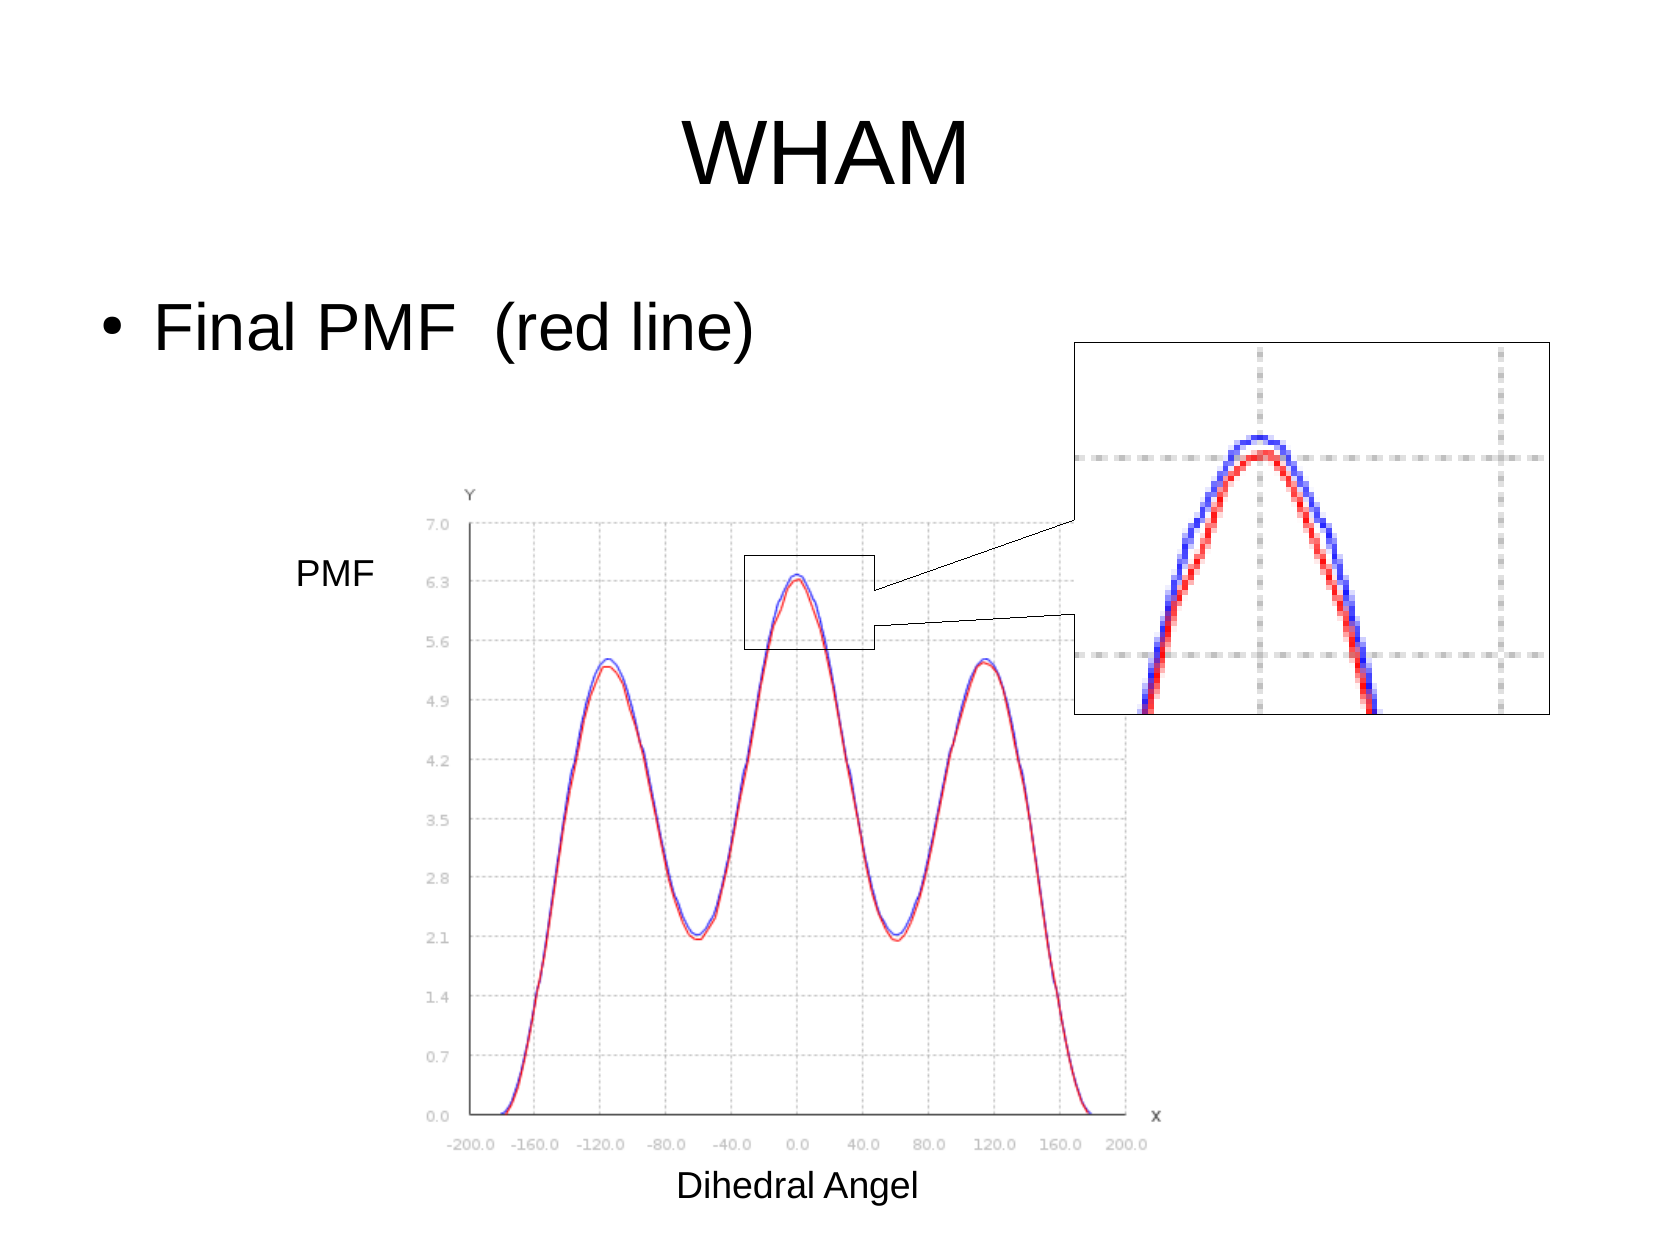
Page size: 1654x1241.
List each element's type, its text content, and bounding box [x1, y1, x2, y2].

title WHAM [82, 49, 1571, 257]
text_box PMF [280, 545, 390, 603]
text_box Dihedral Angel [661, 1157, 935, 1215]
picture [1074, 343, 1549, 714]
picture [330, 1010, 1266, 1241]
list Final PMF (red line) [82, 290, 1538, 1010]
